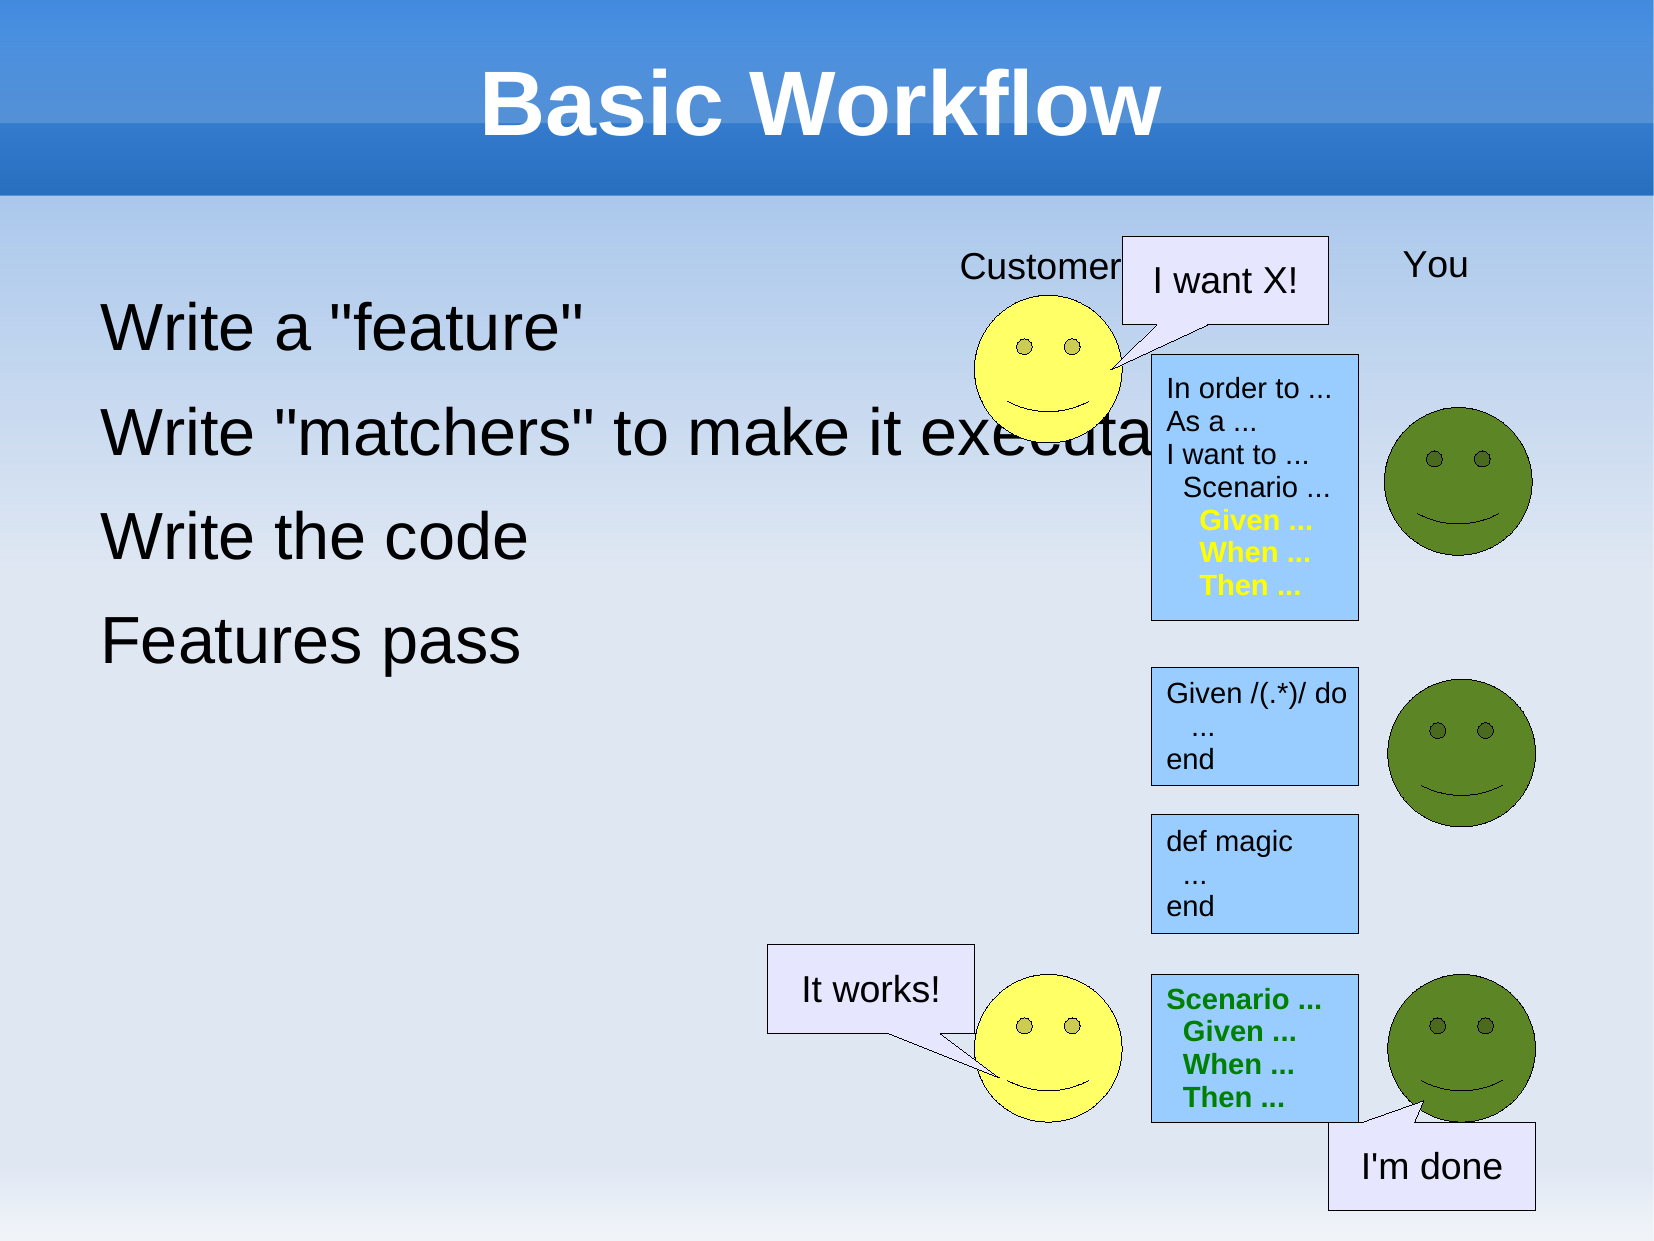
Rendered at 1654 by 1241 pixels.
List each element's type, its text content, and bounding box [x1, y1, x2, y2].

text_box Scenario ... Given ... When ... Then ... [1151, 974, 1359, 1123]
text_box I'm done [1328, 1100, 1536, 1211]
text_box def magic ... end [1151, 814, 1359, 934]
title Basic Workflow [76, 0, 1565, 208]
text_box You [1387, 236, 1536, 294]
picture [0, 0, 1654, 1241]
text_box [1387, 679, 1536, 827]
text_box [1384, 407, 1533, 556]
text_box [974, 974, 1123, 1123]
text_box [1387, 974, 1536, 1122]
list Write a "feature" Write "matchers" to make it executable Write the code Features pass [82, 290, 809, 1109]
text_box I want X! [1110, 236, 1329, 370]
text_box It works! [767, 944, 1000, 1078]
text_box [974, 296, 1123, 443]
text_box Customer [944, 238, 1122, 296]
text_box In order to ... As a ... I want to ... Scenario ... Given ... When ... Then ... [1151, 354, 1359, 621]
text_box Given /(.*)/ do ... end [1151, 667, 1359, 786]
